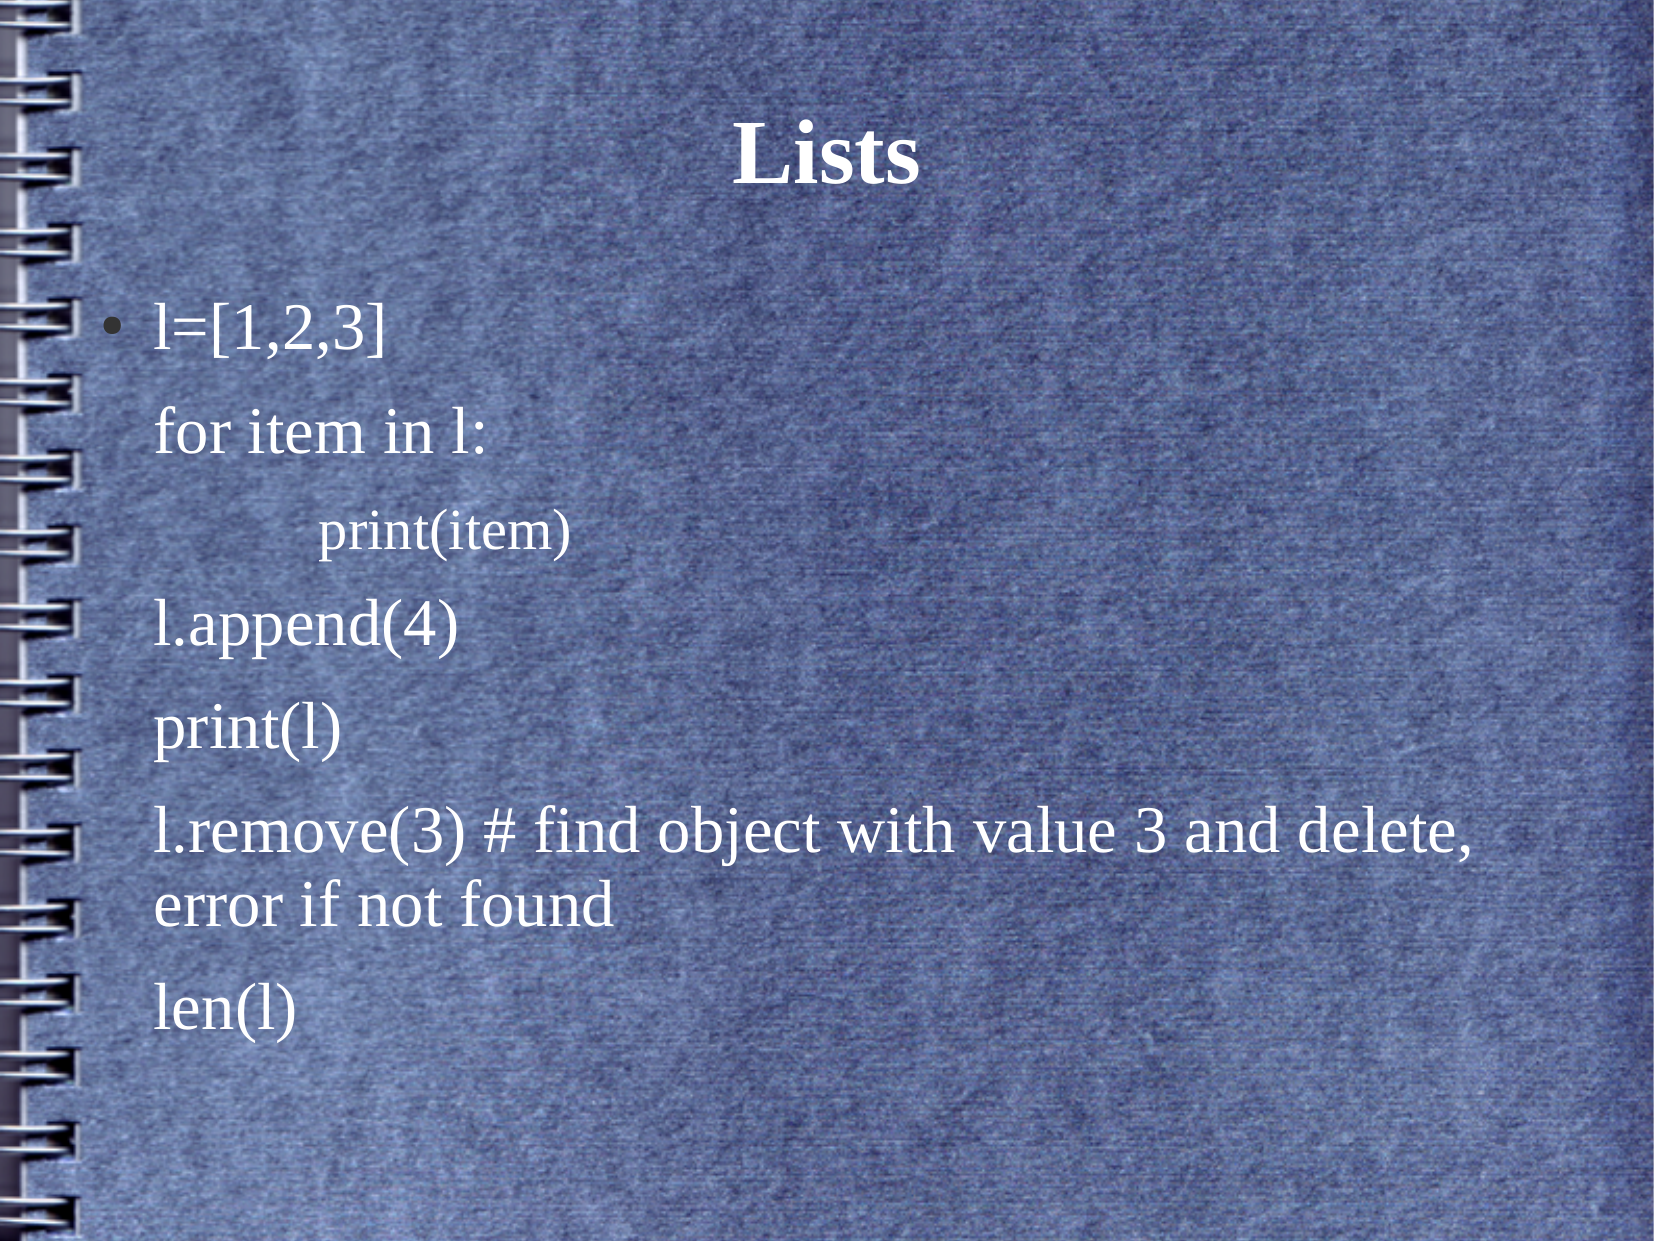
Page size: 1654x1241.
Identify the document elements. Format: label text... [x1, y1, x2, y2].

picture [0, 0, 1654, 1241]
list l=[1,2,3] for item in l: print(item) l.append(4) print(l) l.remove(3) # find object with value 3 and delete, error if not found len(l) [82, 290, 1571, 1109]
title Lists [82, 49, 1571, 257]
